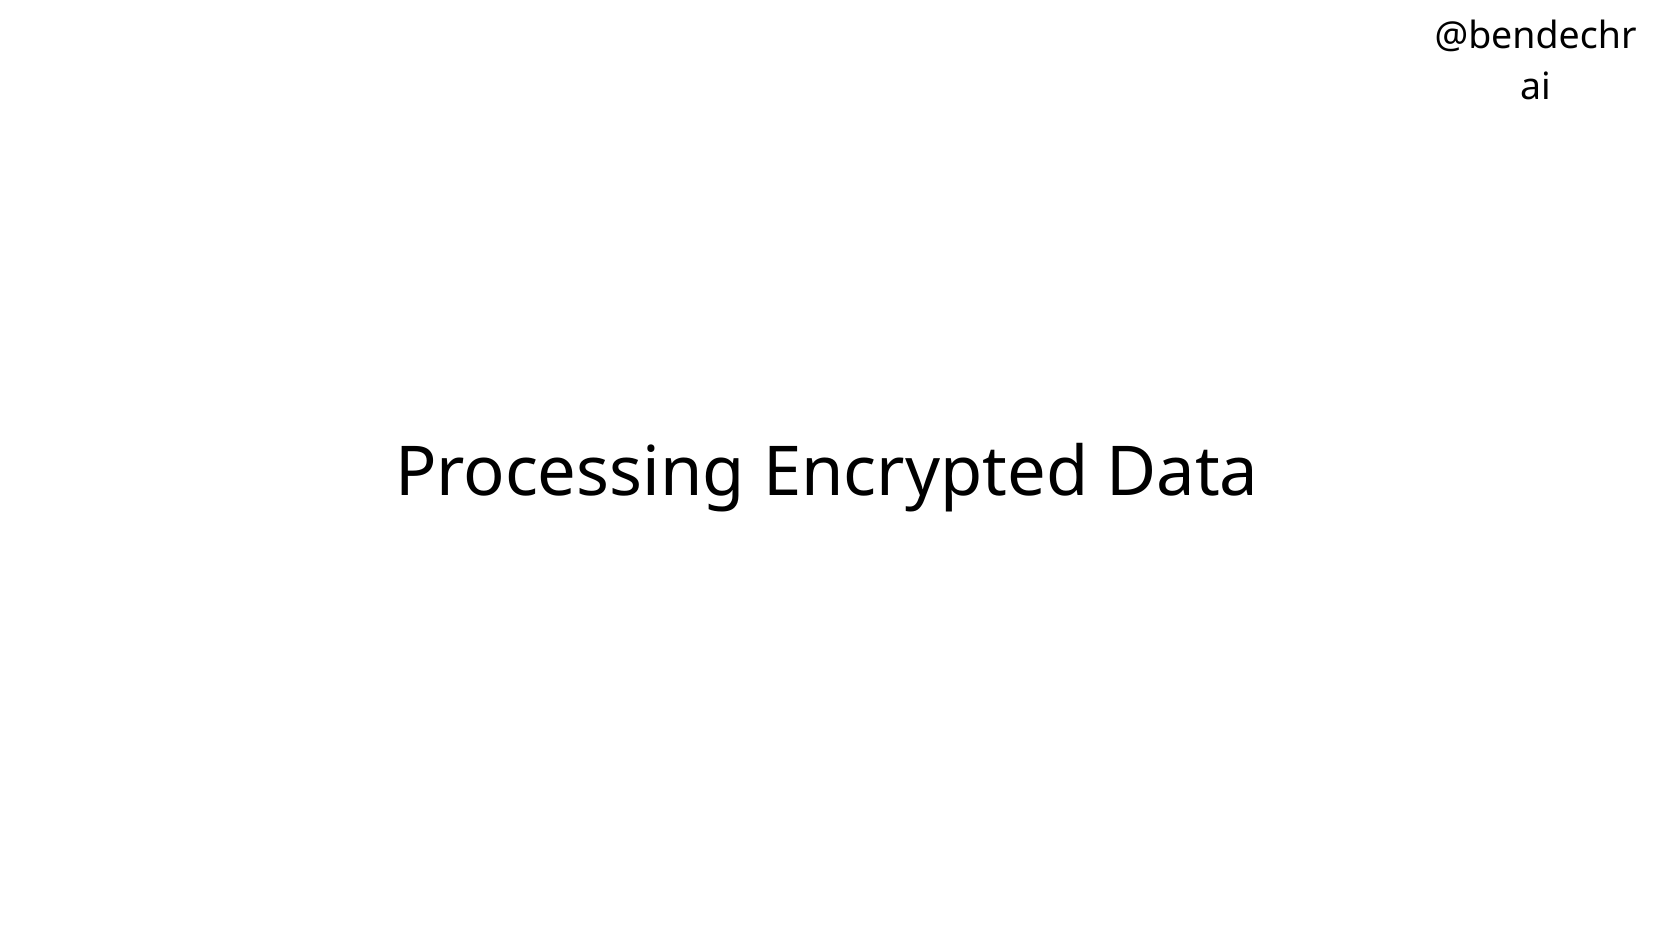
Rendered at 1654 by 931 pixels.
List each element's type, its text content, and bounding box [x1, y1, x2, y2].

title Processing Encrypted Data [82, 391, 1571, 547]
